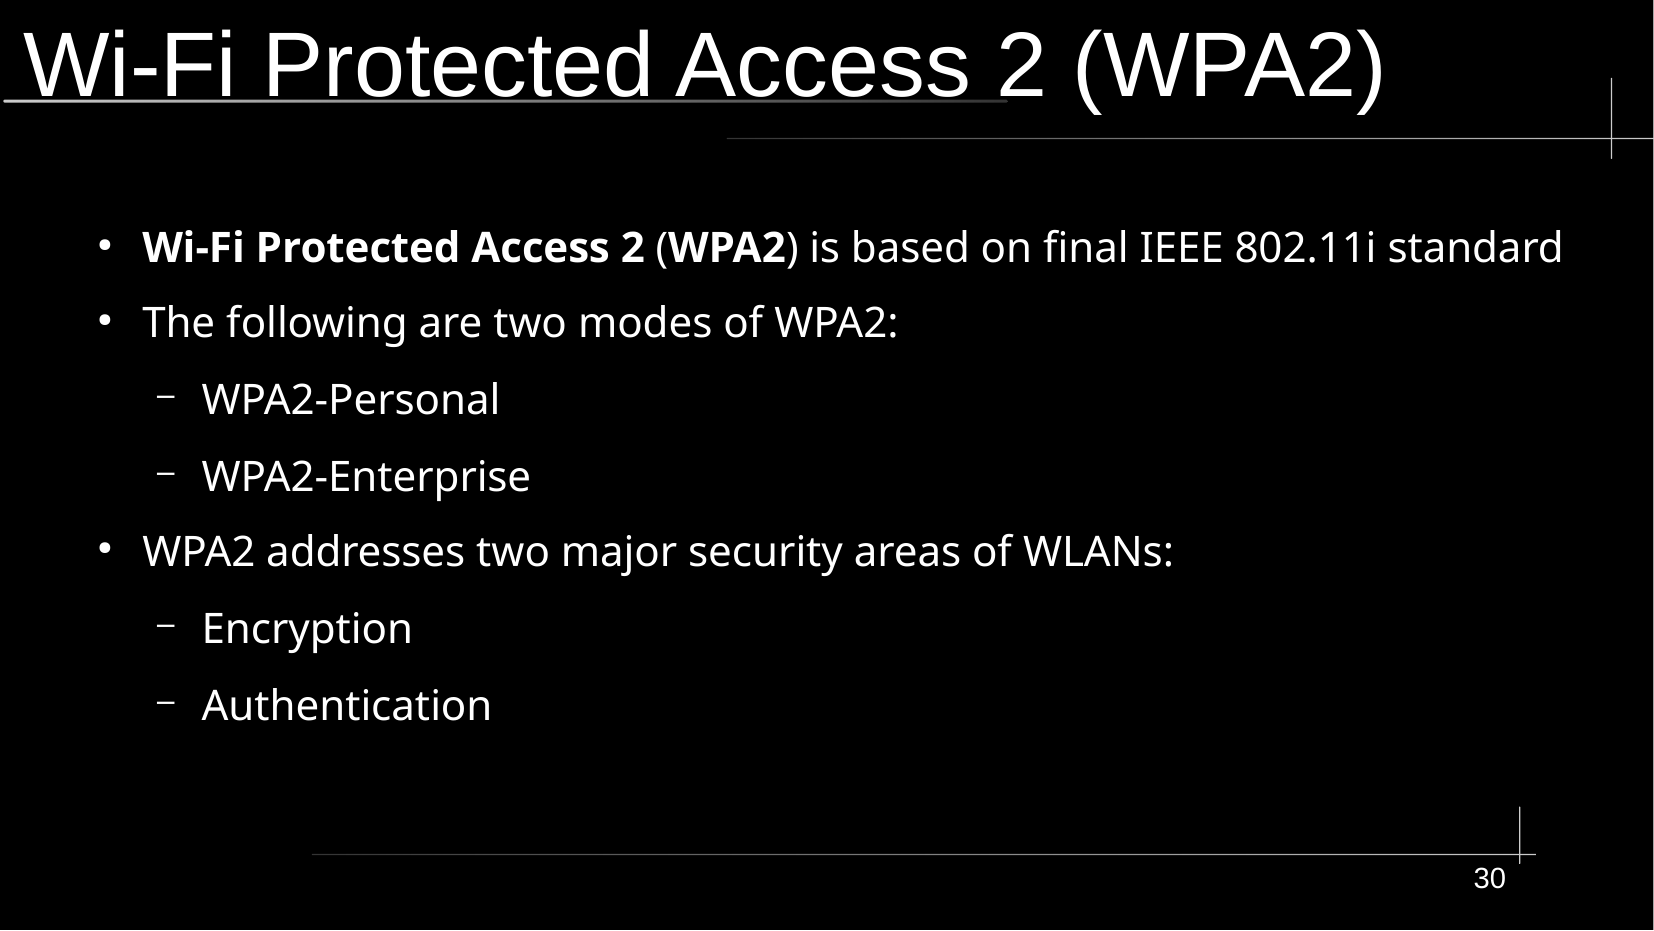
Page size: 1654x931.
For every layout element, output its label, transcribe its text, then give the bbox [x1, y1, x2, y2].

list Wi-Fi Protected Access 2 (WPA2) is based on final IEEE 802.11i standard The following are two modes of WPA2: WPA2-Personal WPA2-Enterprise WPA2 addresses two major security areas of WLANs: Encryption Authentication [82, 217, 1571, 758]
title Wi-Fi Protected Access 2 (WPA2) [23, 11, 1589, 119]
